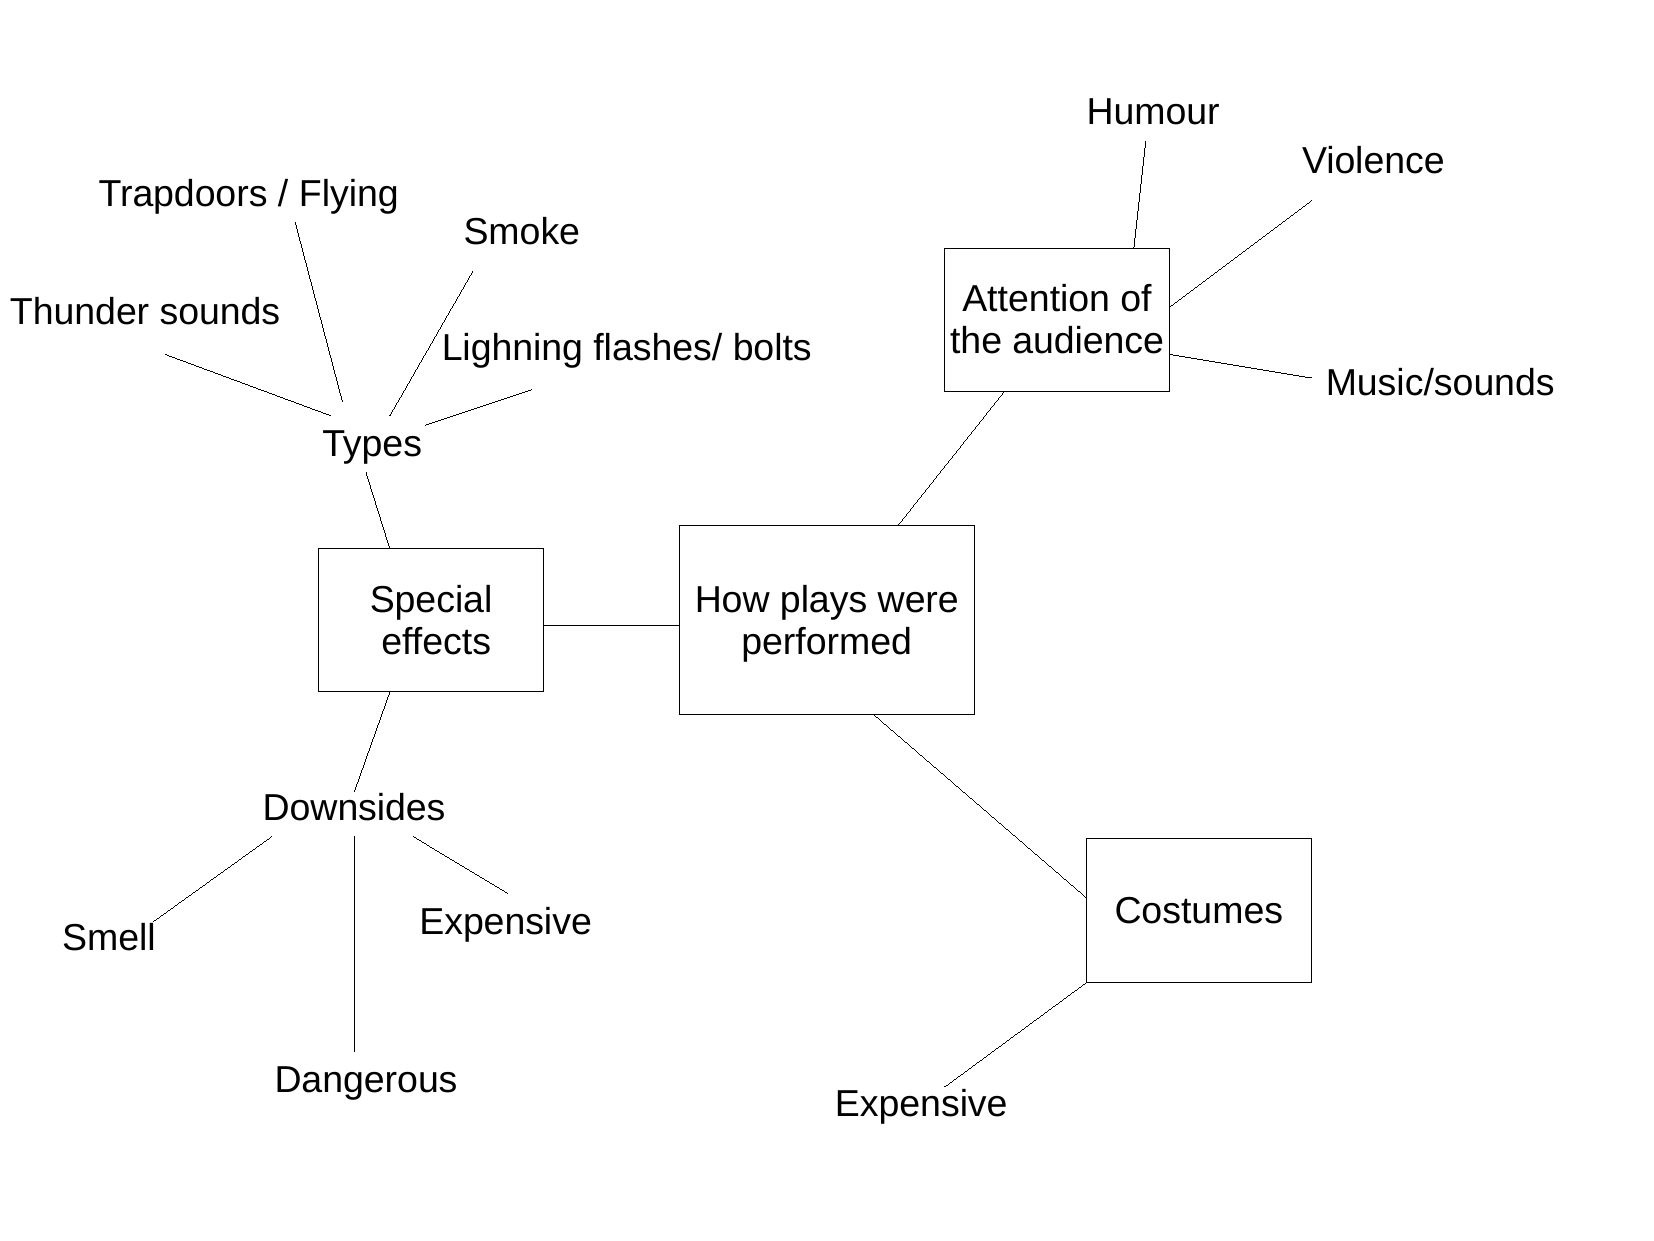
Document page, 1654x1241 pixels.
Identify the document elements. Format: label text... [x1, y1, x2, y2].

text_box Attention of the audience [944, 248, 1170, 392]
text_box Smoke [448, 202, 595, 260]
text_box Smell [47, 909, 171, 967]
text_box Music/sounds [1311, 354, 1570, 412]
text_box Types [307, 415, 438, 473]
text_box Special effects [318, 548, 544, 692]
text_box Thunder sounds [0, 283, 296, 341]
text_box Violence [1287, 132, 1460, 189]
text_box Downsides [248, 779, 460, 837]
text_box Expensive [820, 1074, 1193, 1132]
text_box How plays were performed [679, 525, 975, 715]
text_box Dangerous [259, 1051, 473, 1109]
text_box Humour [1071, 82, 1252, 182]
text_box Expensive [404, 893, 607, 951]
text_box Trapdoors / Flying [83, 165, 414, 223]
text_box Lighning flashes/ bolts [427, 318, 827, 376]
text_box Costumes [1086, 838, 1312, 983]
